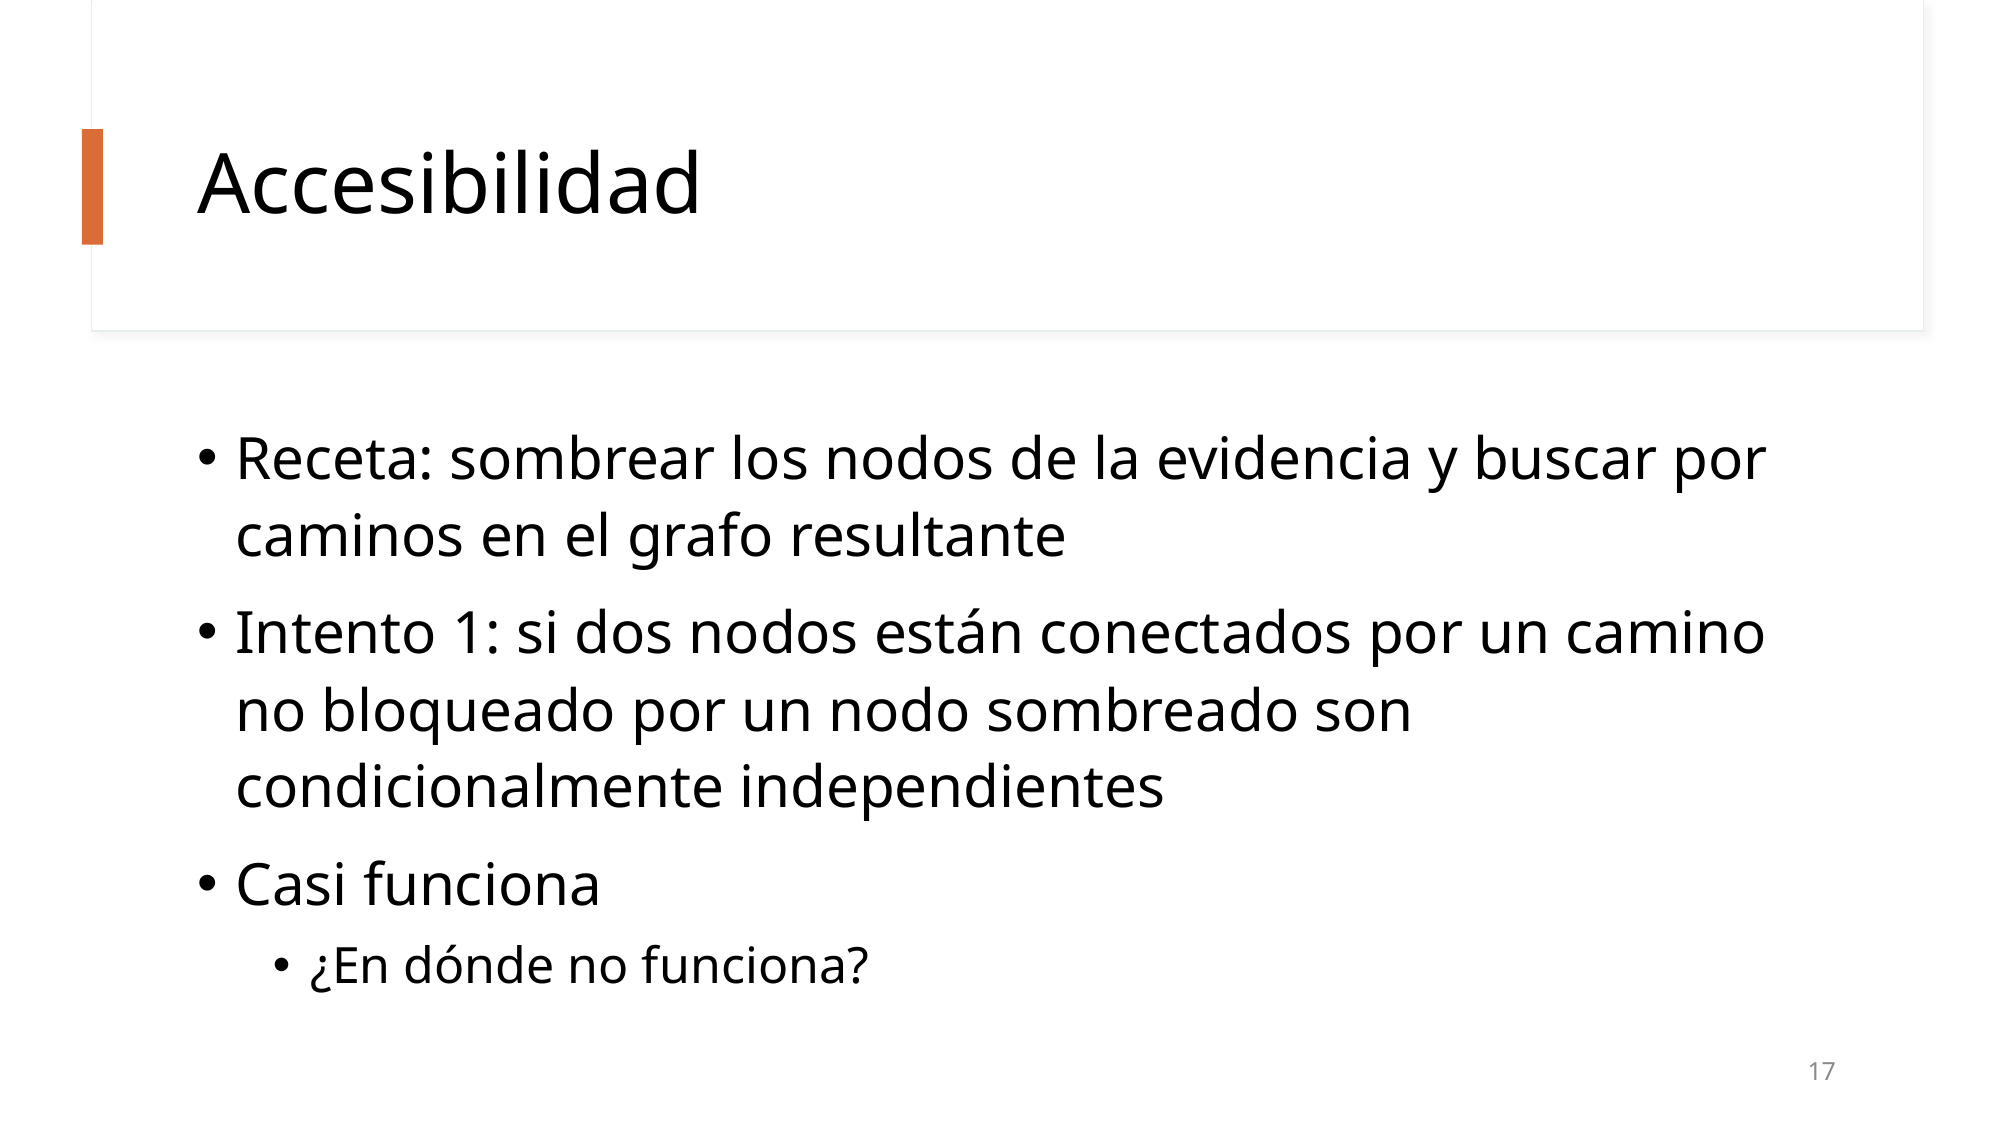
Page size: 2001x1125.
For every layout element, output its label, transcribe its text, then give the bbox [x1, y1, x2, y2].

title Accesibilidad [183, 90, 1851, 284]
list Receta: sombrear los nodos de la evidencia y buscar por caminos en el grafo resultante Intento 1: si dos nodos están conectados por un camino no bloqueado por un nodo sombreado son condicionalmente independientes Casi funciona ¿En dónde no funciona? [183, 406, 1851, 1013]
